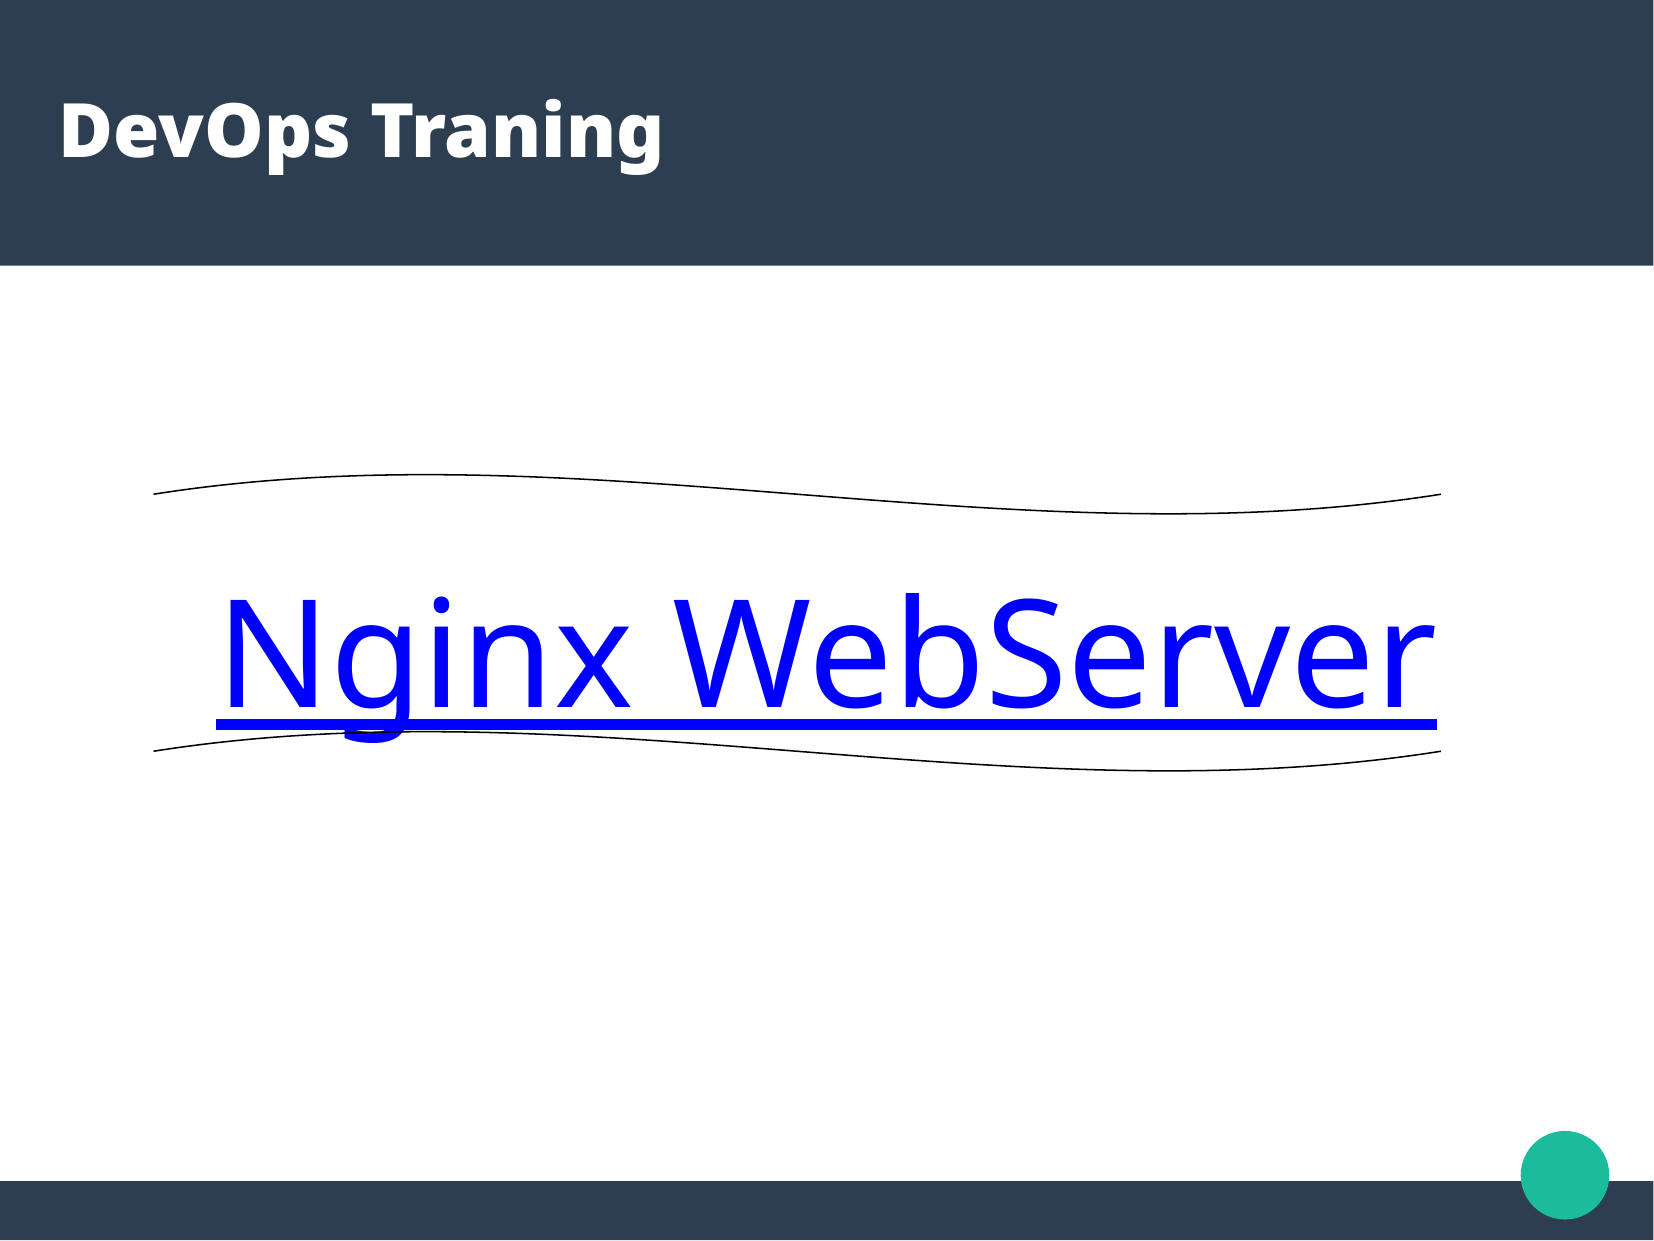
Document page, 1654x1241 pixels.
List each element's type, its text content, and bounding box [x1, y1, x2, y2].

subtitle Nginx WebServer [82, 290, 1571, 1010]
title DevOps Traning [59, 49, 1595, 207]
